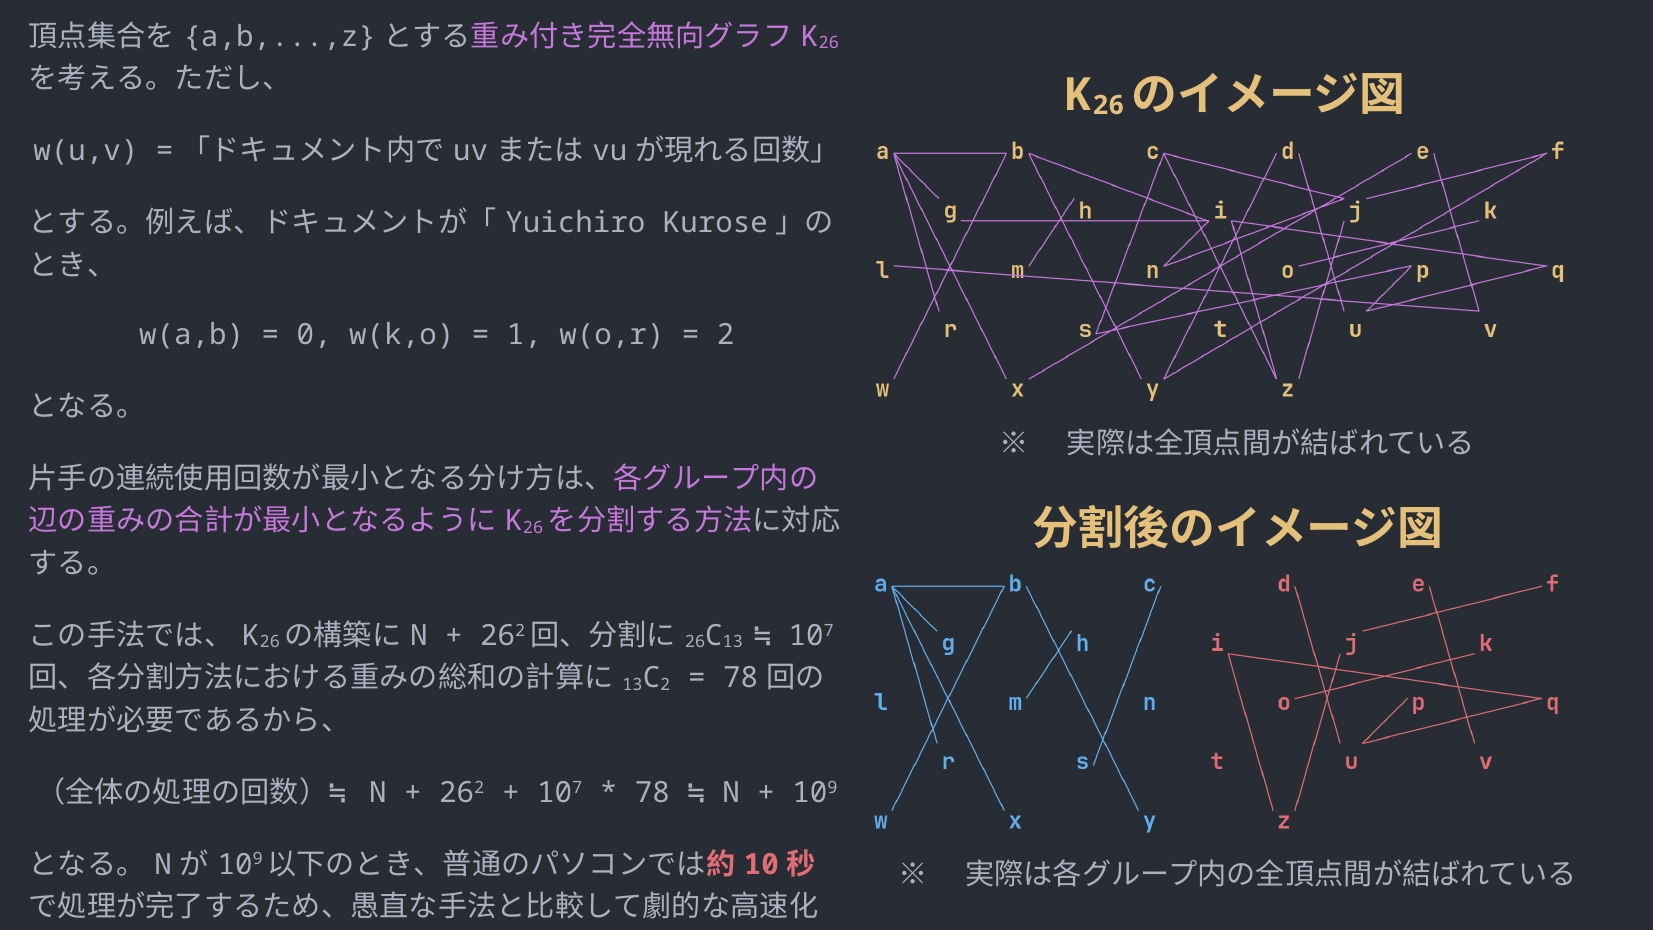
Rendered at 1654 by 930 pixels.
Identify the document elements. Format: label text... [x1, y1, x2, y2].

picture [862, 562, 1576, 842]
text_box ※ 実際は全頂点間が結ばれている [900, 412, 1575, 487]
picture [862, 128, 1576, 413]
text_box 頂点集合を{a,b,...,z}とする重み付き完全無向グラフK26を考える。ただし、 w(u,v) =「ドキュメント内でuvまたはvuが現れる回数」 とする。例えば、ドキュメントが「Yuichiro Kurose」のとき、 w(a,b) = 0, w(k,o) = 1, w(o,r) = 2 となる。 片手の連続使用回数が最小となる分け方は、各グループ内の辺の重みの合計が最小となるようにK26を分割する方法に対応する。 この手法では、K26の構築にN + 262回、分割に26C13 ≒ 107回、各分割方法における重みの総和の計算に13C2 = 78回の処理が必要であるから、 （全体の処理の回数）≒ N + 262 + 107 * 78 ≒ N + 109 となる。Nが109以下のとき、普通のパソコンでは約10秒で処理が完了するため、愚直な手法と比較して劇的な高速化を遂げている。 [14, 4, 860, 916]
text_box ※ 実際は各グループ内の全頂点間が結ばれている [862, 842, 1613, 925]
title K26のイメージ図 [1012, 53, 1458, 129]
title 分割後のイメージ図 [900, 487, 1576, 563]
